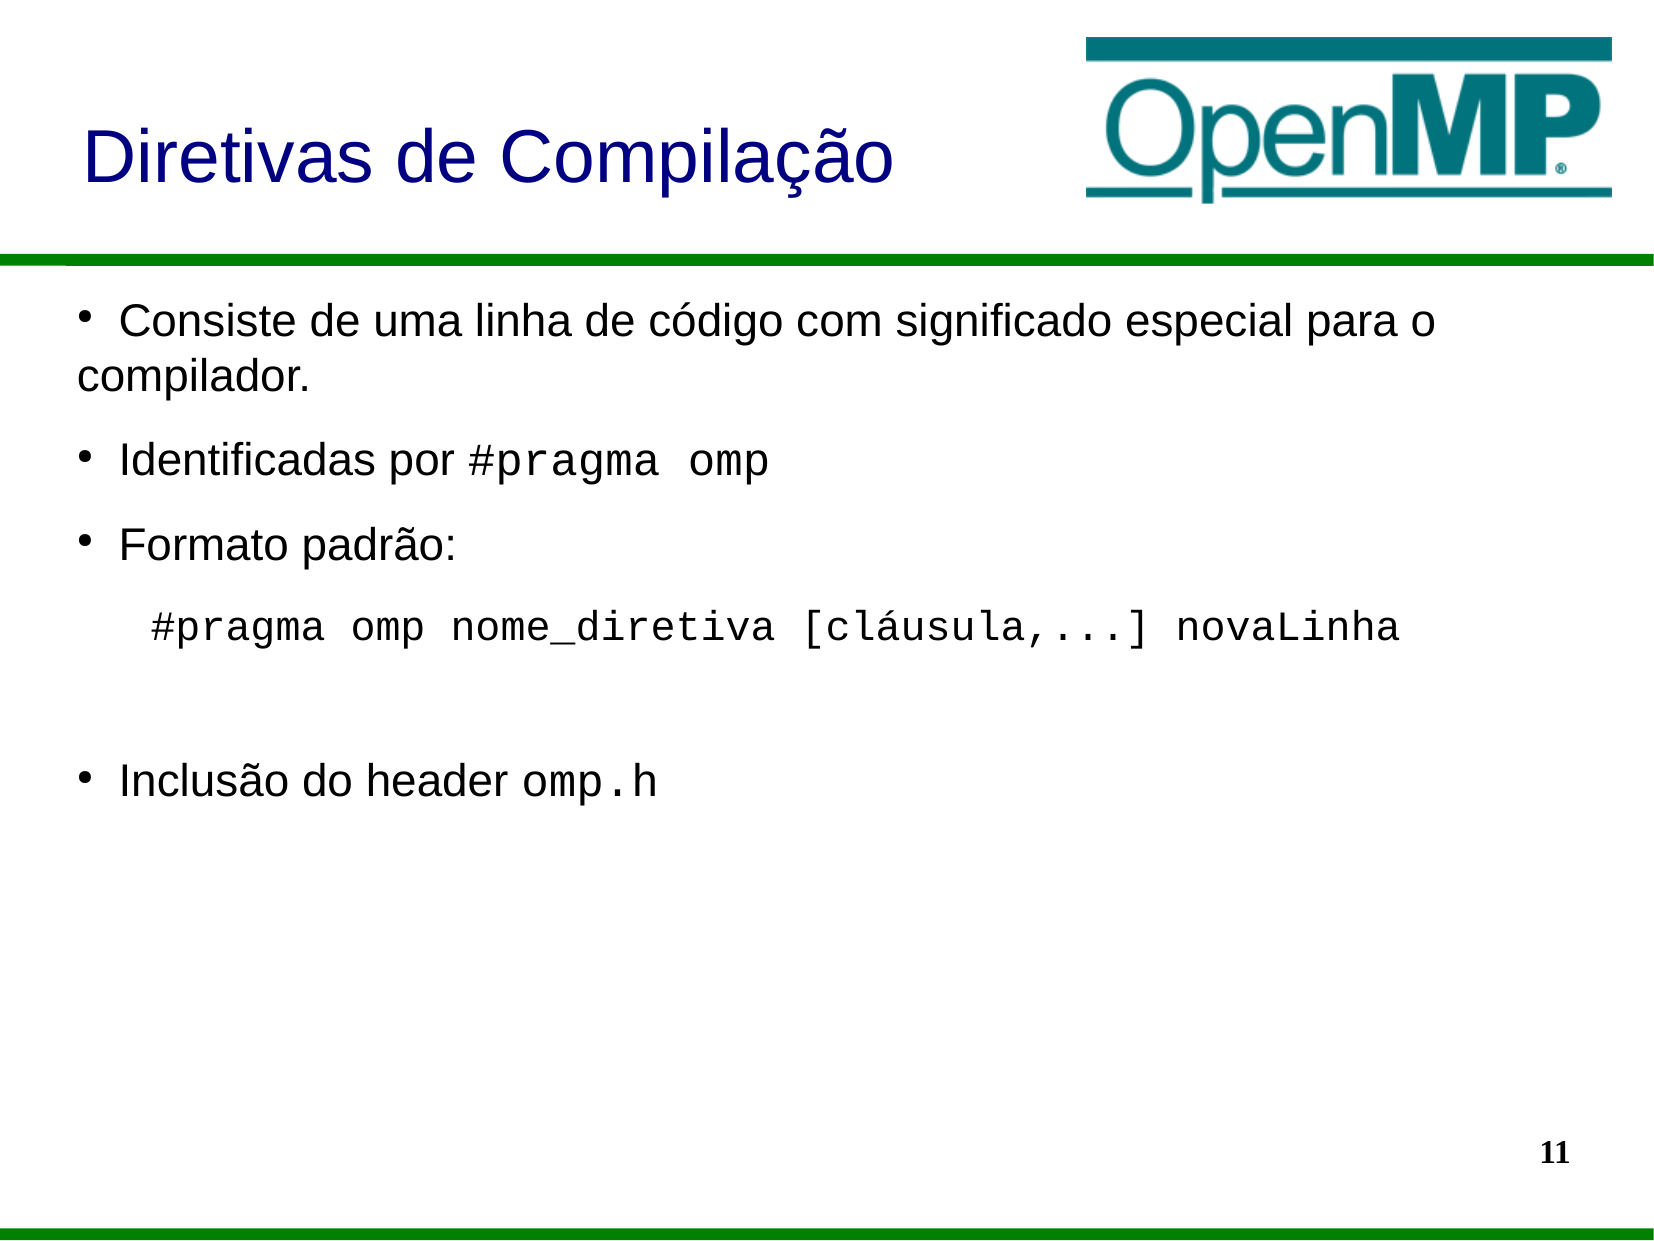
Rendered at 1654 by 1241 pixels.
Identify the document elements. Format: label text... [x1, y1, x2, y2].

slide_number <número> [1185, 1129, 1571, 1216]
title Diretivas de Compilação [82, 49, 1571, 257]
picture [1086, 37, 1612, 226]
list Consiste de uma linha de código com significado especial para o compilador. Identificadas por #pragma omp Formato padrão: #pragma omp nome_diretiva [cláusula,...] novaLinha Inclusão do header omp.h [76, 290, 1630, 1041]
